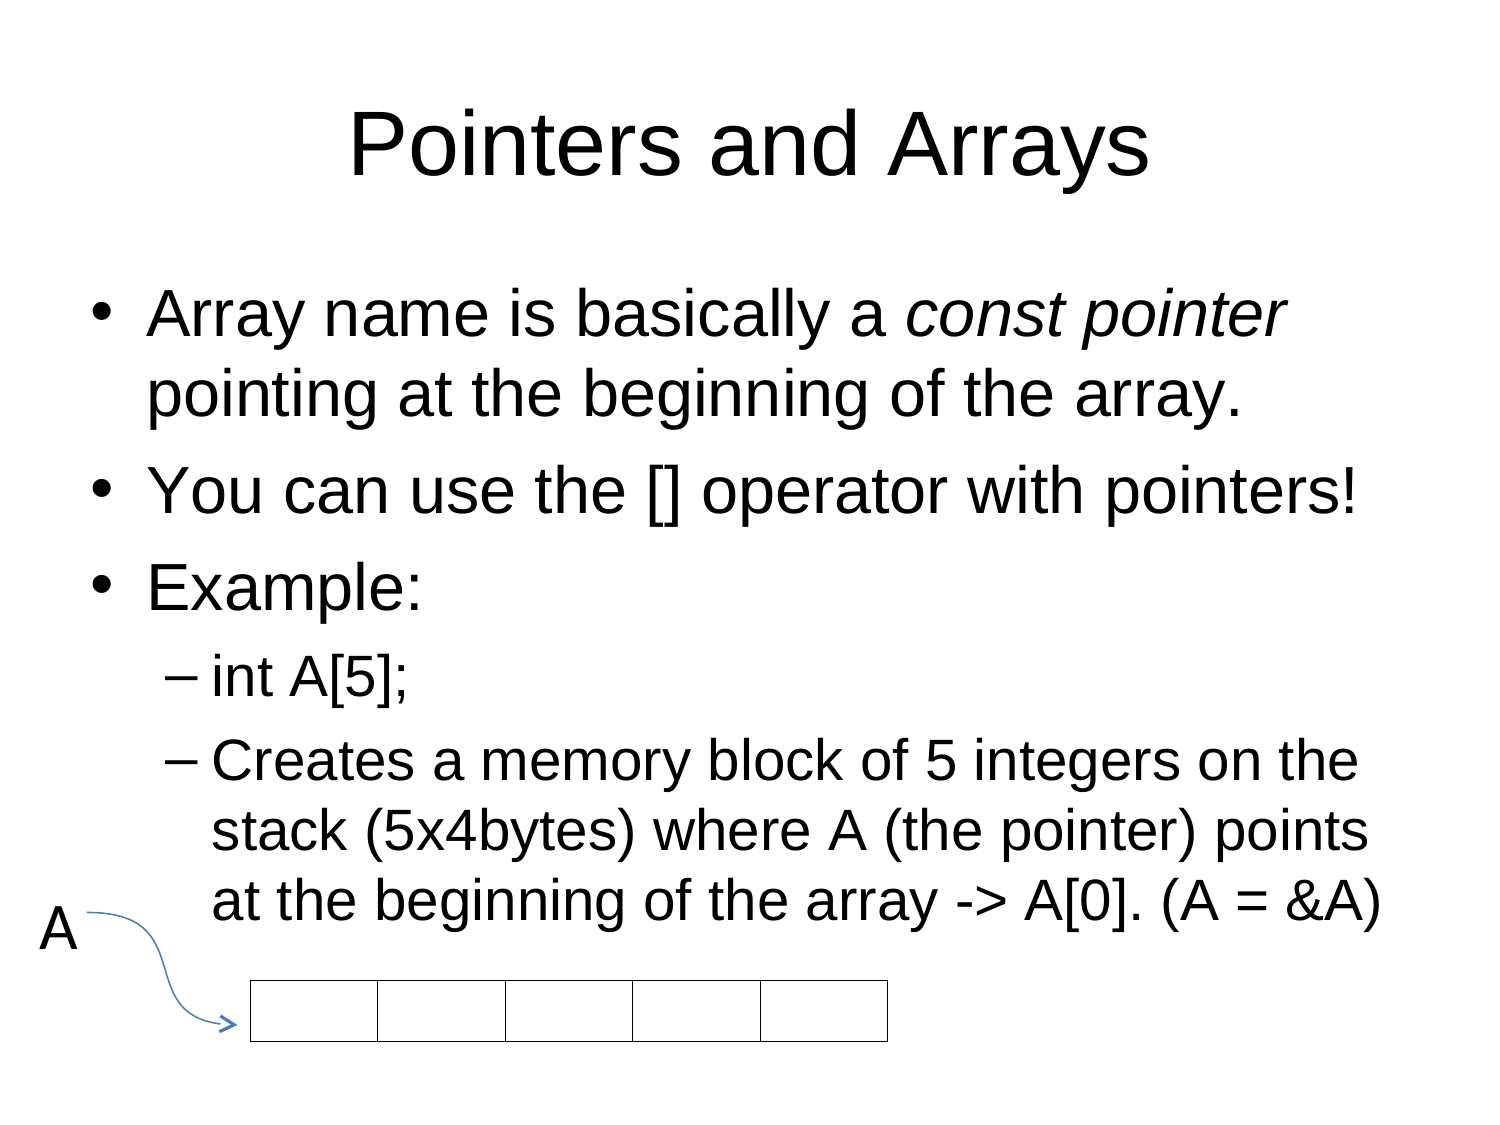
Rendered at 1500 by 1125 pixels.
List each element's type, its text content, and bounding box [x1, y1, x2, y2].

table_header [506, 981, 632, 1041]
table_header [378, 981, 505, 1041]
table_header [251, 981, 377, 1041]
table_header [633, 981, 760, 1041]
title Pointers and Arrays [75, 45, 1426, 233]
text_box A [24, 874, 163, 971]
list Array name is basically a const pointer pointing at the beginning of the array. You can use the [] operator with pointers! Example: int A[5]; Creates a memory block of 5 integers on the stack (5x4bytes) where A (the pointer) points at the beginning of the array -> A[0]. (A = &A) [75, 262, 1426, 1005]
table_header [761, 981, 887, 1041]
